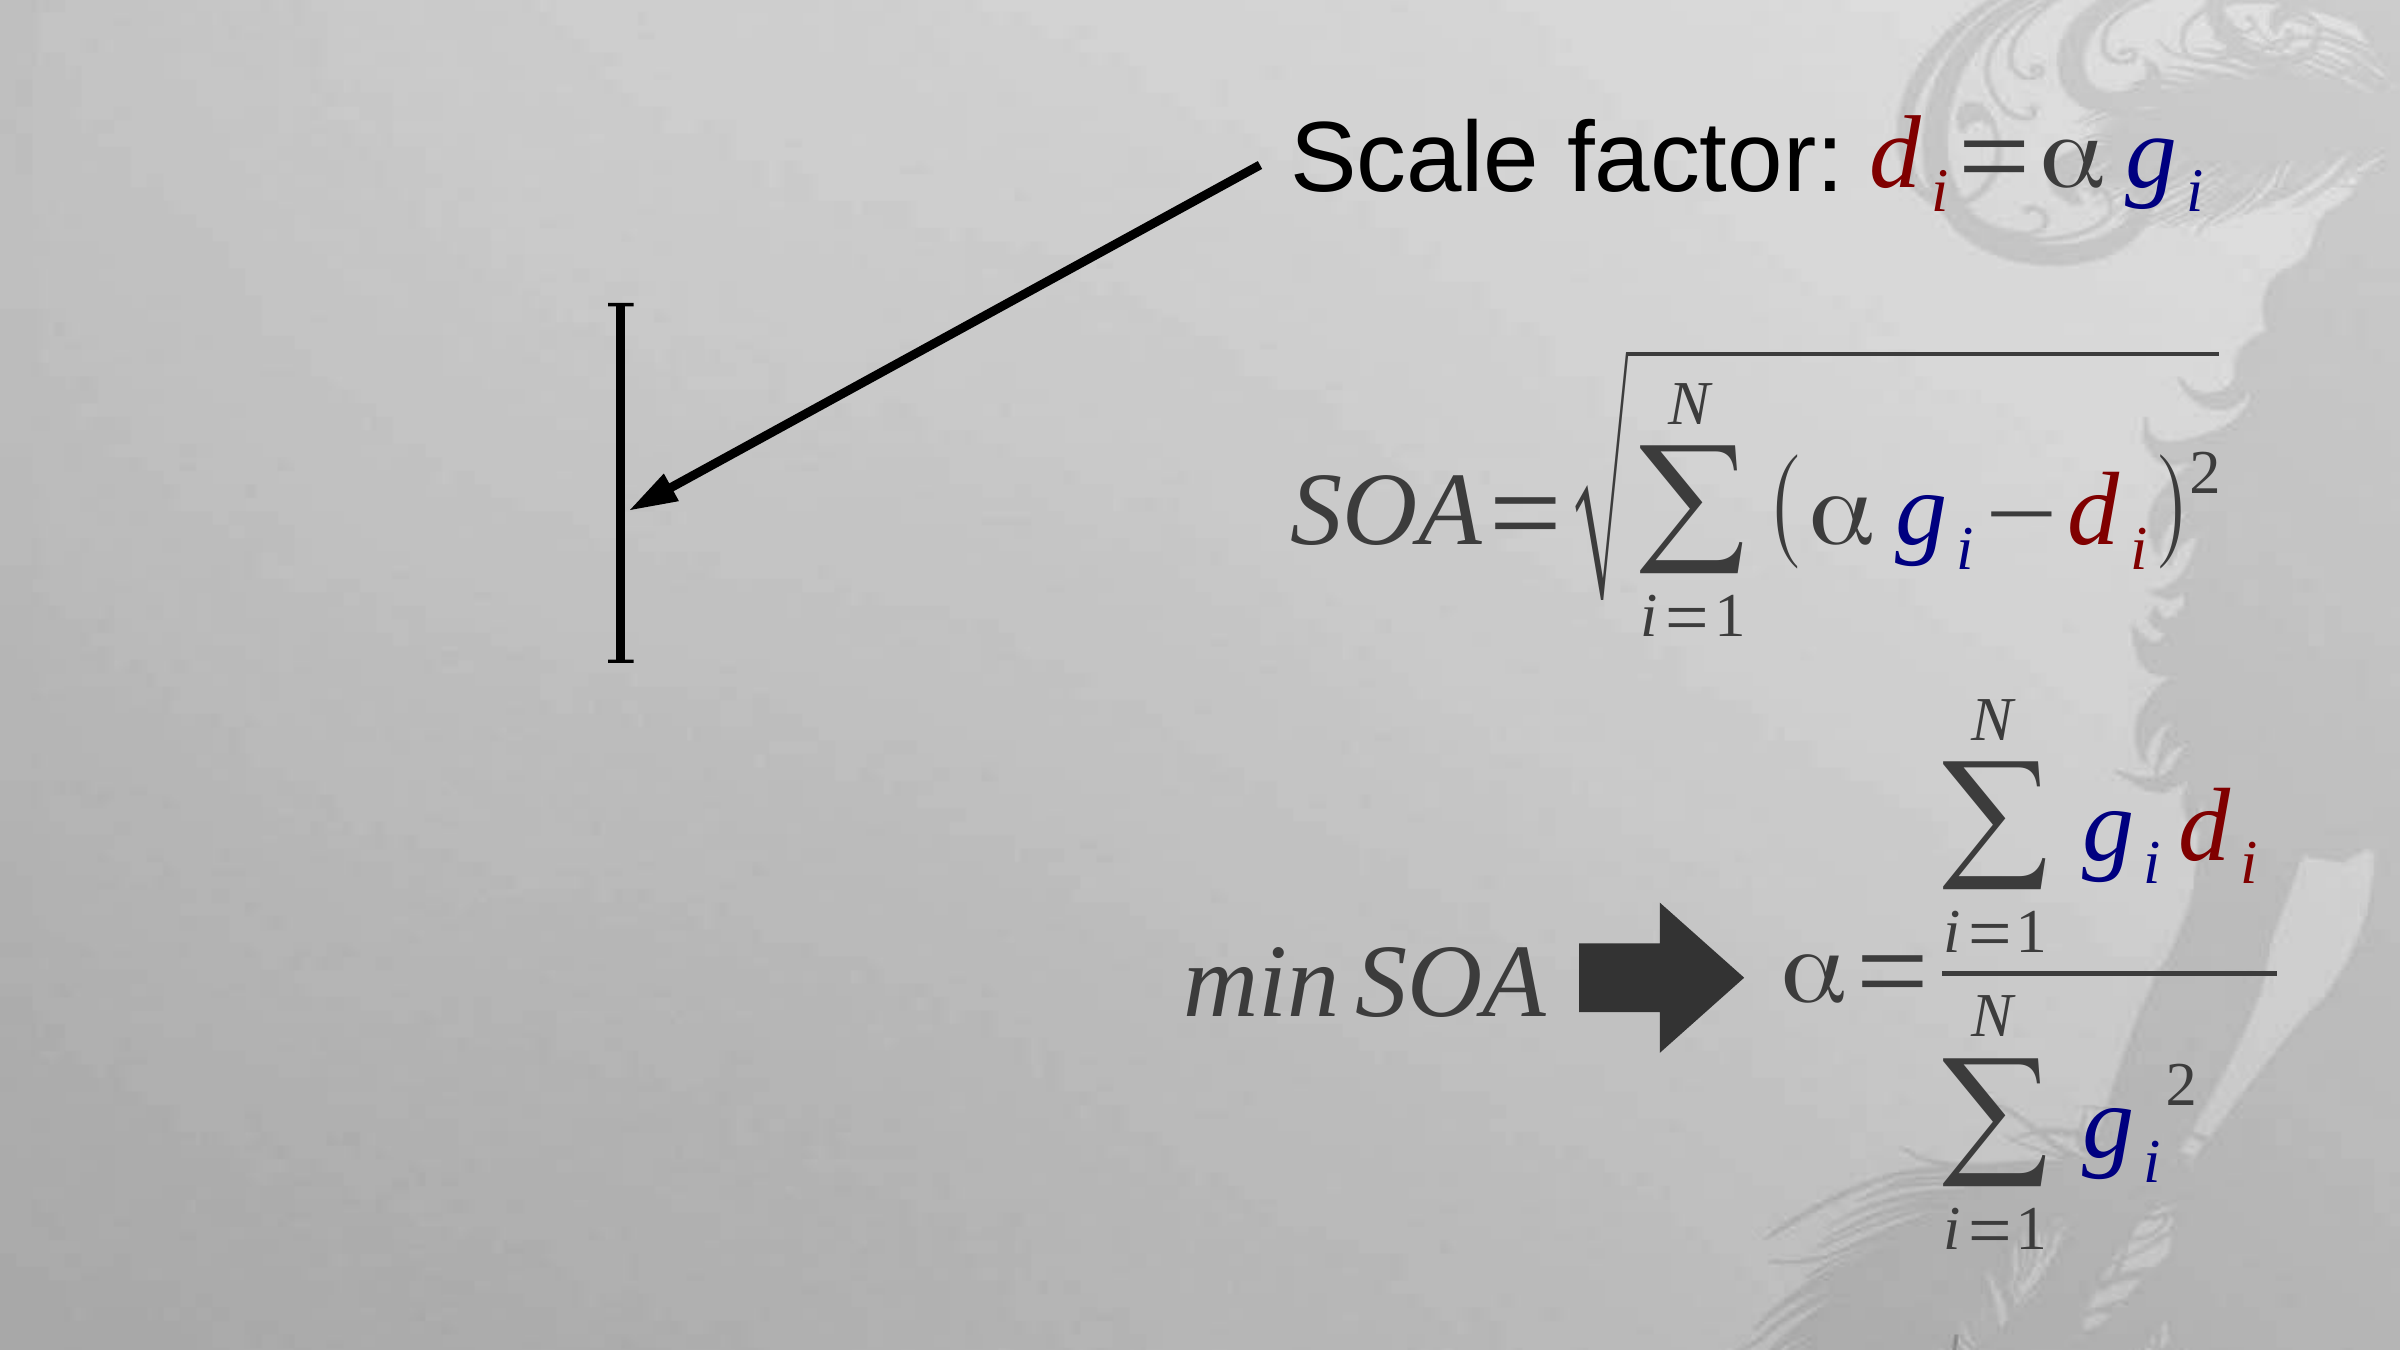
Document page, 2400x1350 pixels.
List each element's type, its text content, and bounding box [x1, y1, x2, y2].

picture [0, 0, 2400, 1350]
title Scale factor: [1242, 44, 1905, 271]
text_box [1579, 902, 1745, 1053]
chart [1860, 94, 2213, 226]
chart [1279, 347, 2227, 651]
chart [1174, 922, 1554, 1038]
chart [1773, 683, 2287, 1263]
